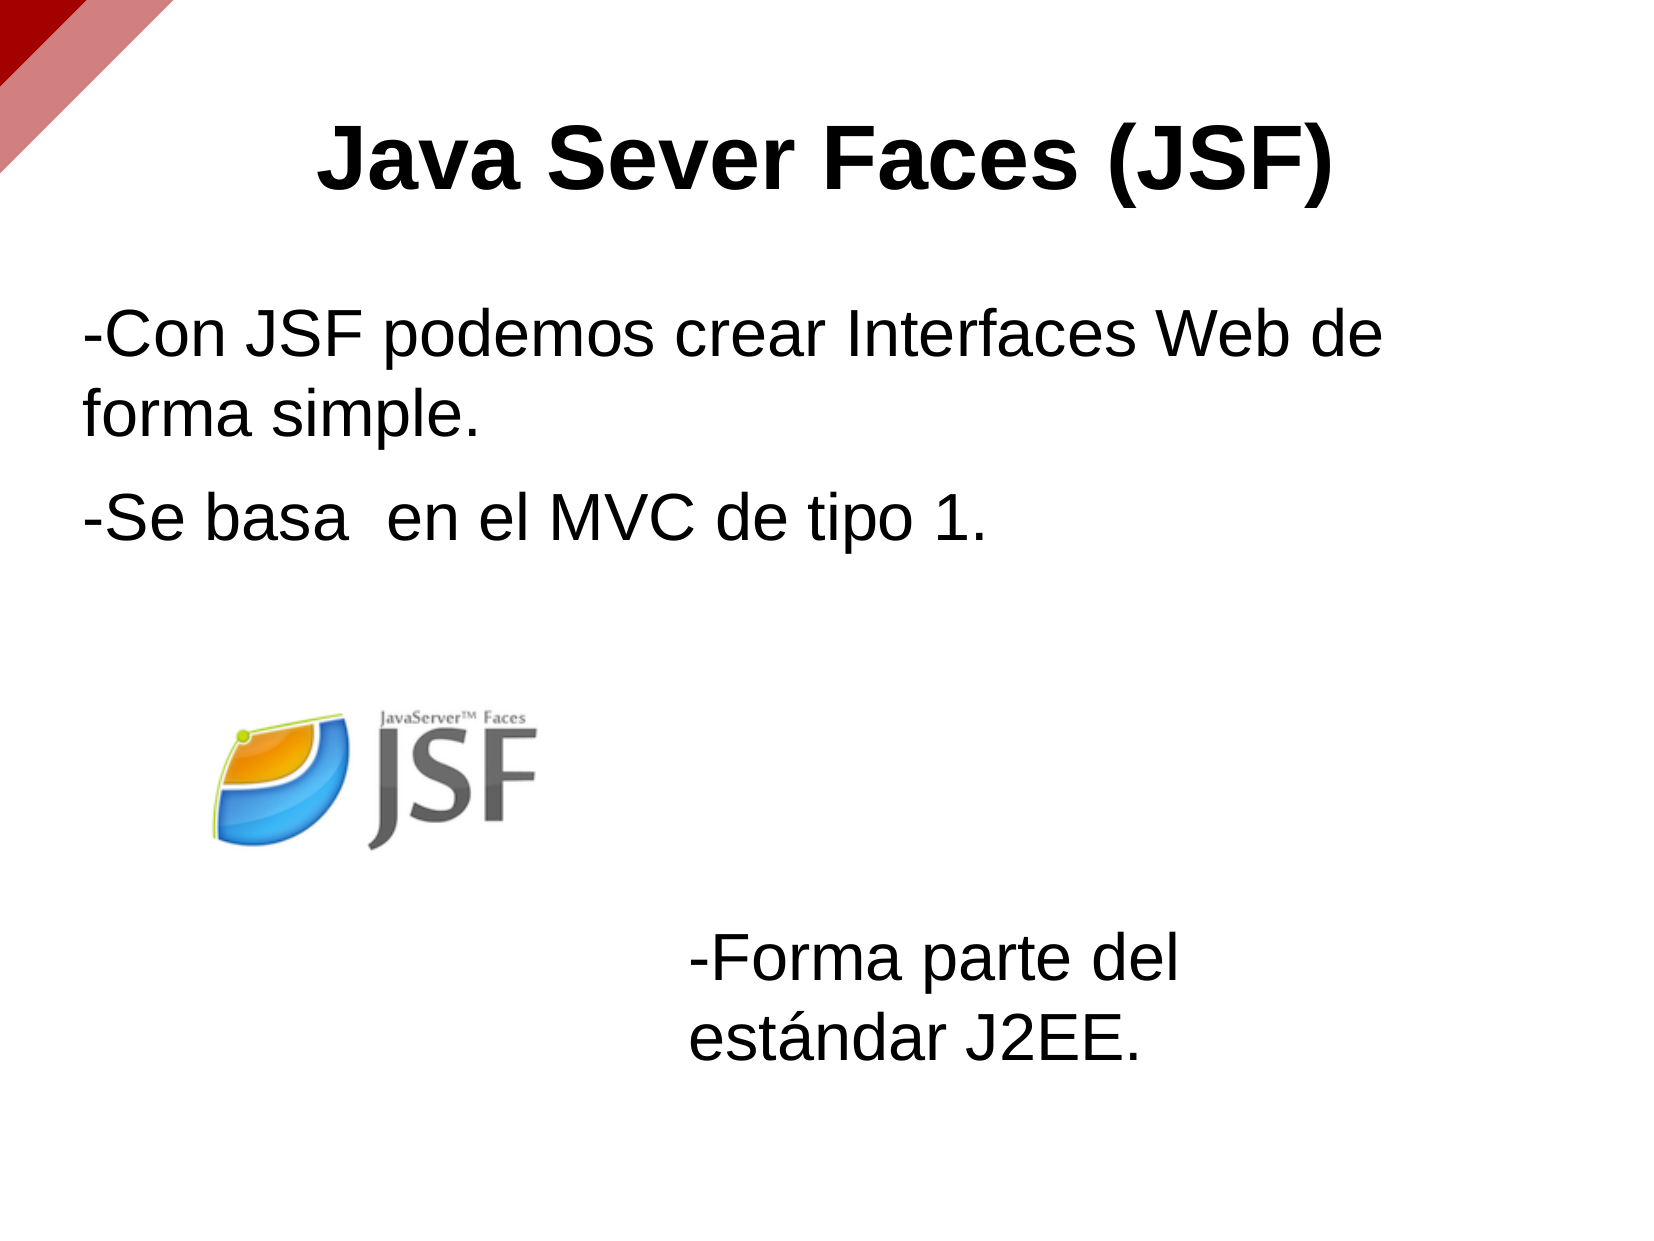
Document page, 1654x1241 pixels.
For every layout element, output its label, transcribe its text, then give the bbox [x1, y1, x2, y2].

list -Con JSF podemos crear Interfaces Web de forma simple. [82, 290, 1571, 473]
list -Se basa en el MVC de tipo 1. [82, 473, 1571, 1193]
title Java Sever Faces (JSF) [82, 49, 1571, 257]
text_box -Forma parte del estándar J2EE. [688, 913, 1410, 1241]
